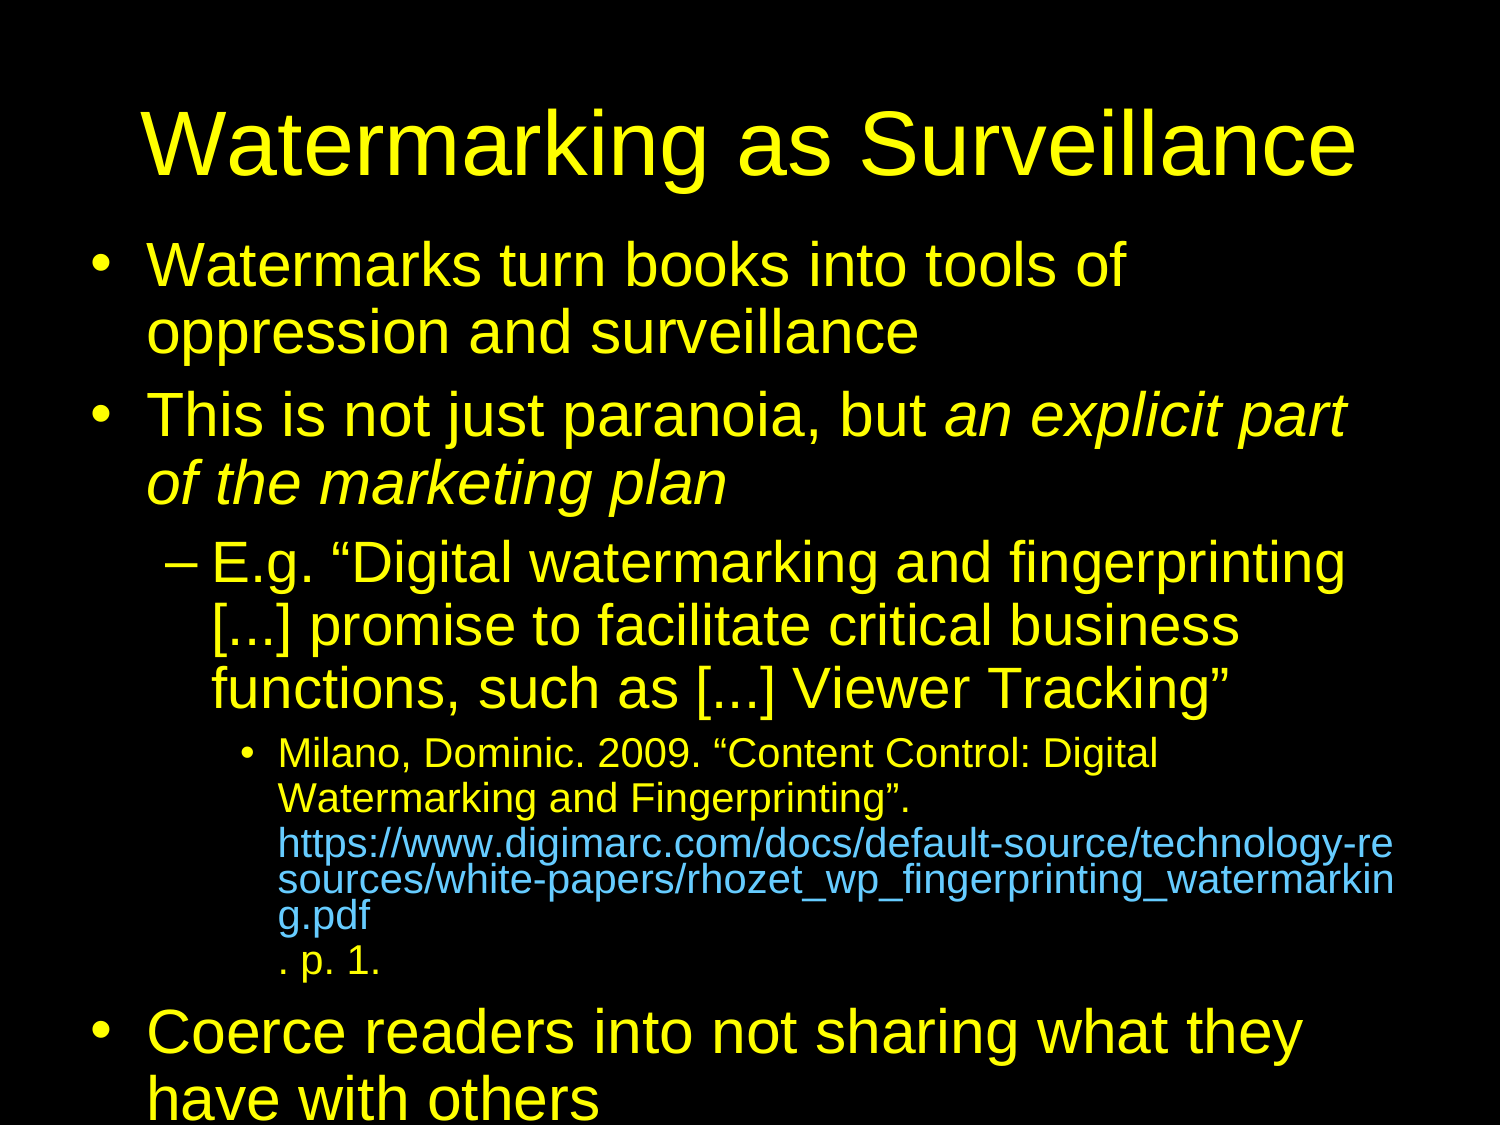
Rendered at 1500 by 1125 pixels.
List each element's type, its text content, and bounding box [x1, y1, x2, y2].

title Watermarking as Surveillance [75, 45, 1426, 224]
list Watermarks turn books into tools of oppression and surveillance This is not just paranoia, but an explicit part of the marketing plan E.g. “Digital watermarking and fingerprinting [...] promise to facilitate critical business functions, such as [...] Viewer Tracking” Milano, Dominic. 2009. “Content Control: Digital Watermarking and Fingerprinting”. https://www.digimarc.com/docs/default-source/technology-resources/white-papers/rhozet_wp_fingerprinting_watermarking.pdf. p. 1. Coerce readers into not sharing what they have with others [75, 224, 1426, 1070]
